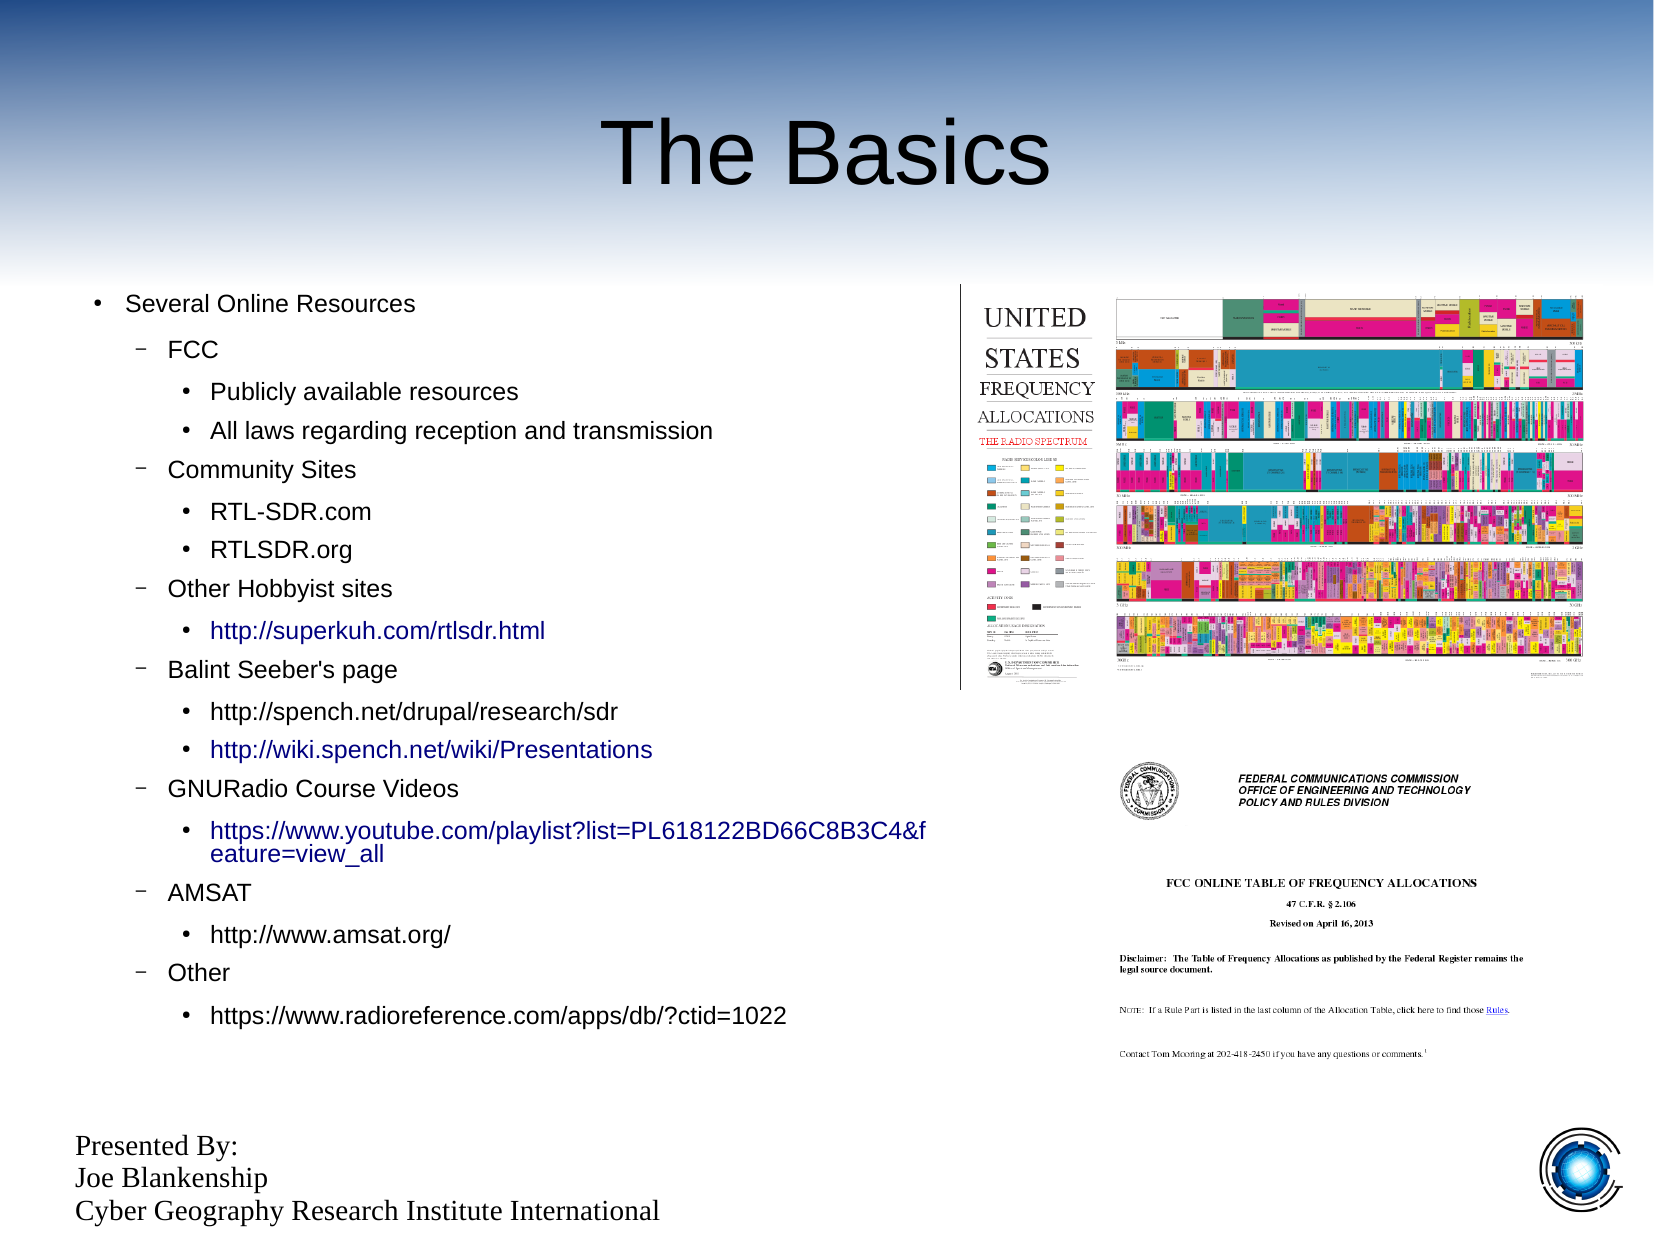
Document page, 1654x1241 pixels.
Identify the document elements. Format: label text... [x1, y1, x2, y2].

title The Basics [82, 49, 1571, 257]
list Several Online Resources FCC Publicly available resources All laws regarding reception and transmission Community Sites RTL-SDR.com RTLSDR.org Other Hobbyist sites http://superkuh.com/rtlsdr.html Balint Seeber's page http://spench.net/drupal/research/sdr http://wiki.spench.net/wiki/Presentations GNURadio Course Videos https://www.youtube.com/playlist?list=PL618122BD66C8B3C4&feature=view_all AMSAT http://www.amsat.org/ Other https://www.radioreference.com/apps/db/?ctid=1022 [82, 290, 931, 1010]
picture [1533, 1124, 1633, 1215]
picture [1080, 729, 1564, 1096]
picture [960, 284, 1603, 691]
